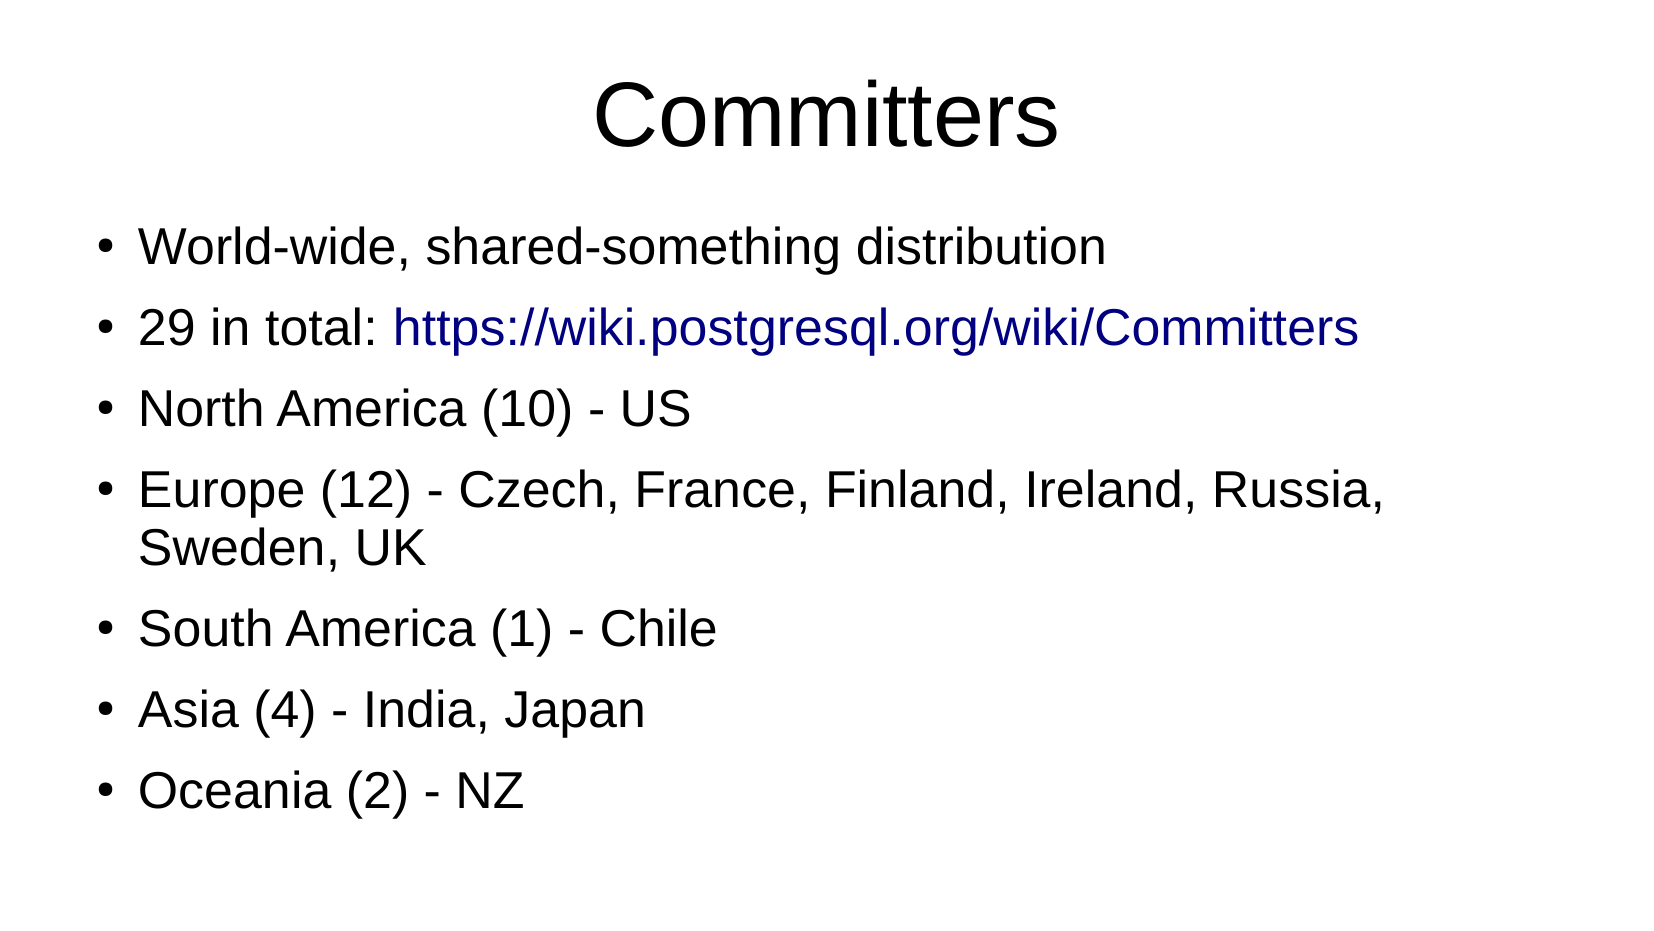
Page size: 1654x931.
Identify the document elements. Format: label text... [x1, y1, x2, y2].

list World-wide, shared-something distribution 29 in total: https://wiki.postgresql.org/wiki/Committers North America (10) - US Europe (12) - Czech, France, Finland, Ireland, Russia, Sweden, UK South America (1) - Chile Asia (4) - India, Japan Oceania (2) - NZ [82, 217, 1571, 826]
title Committers [82, 37, 1571, 193]
